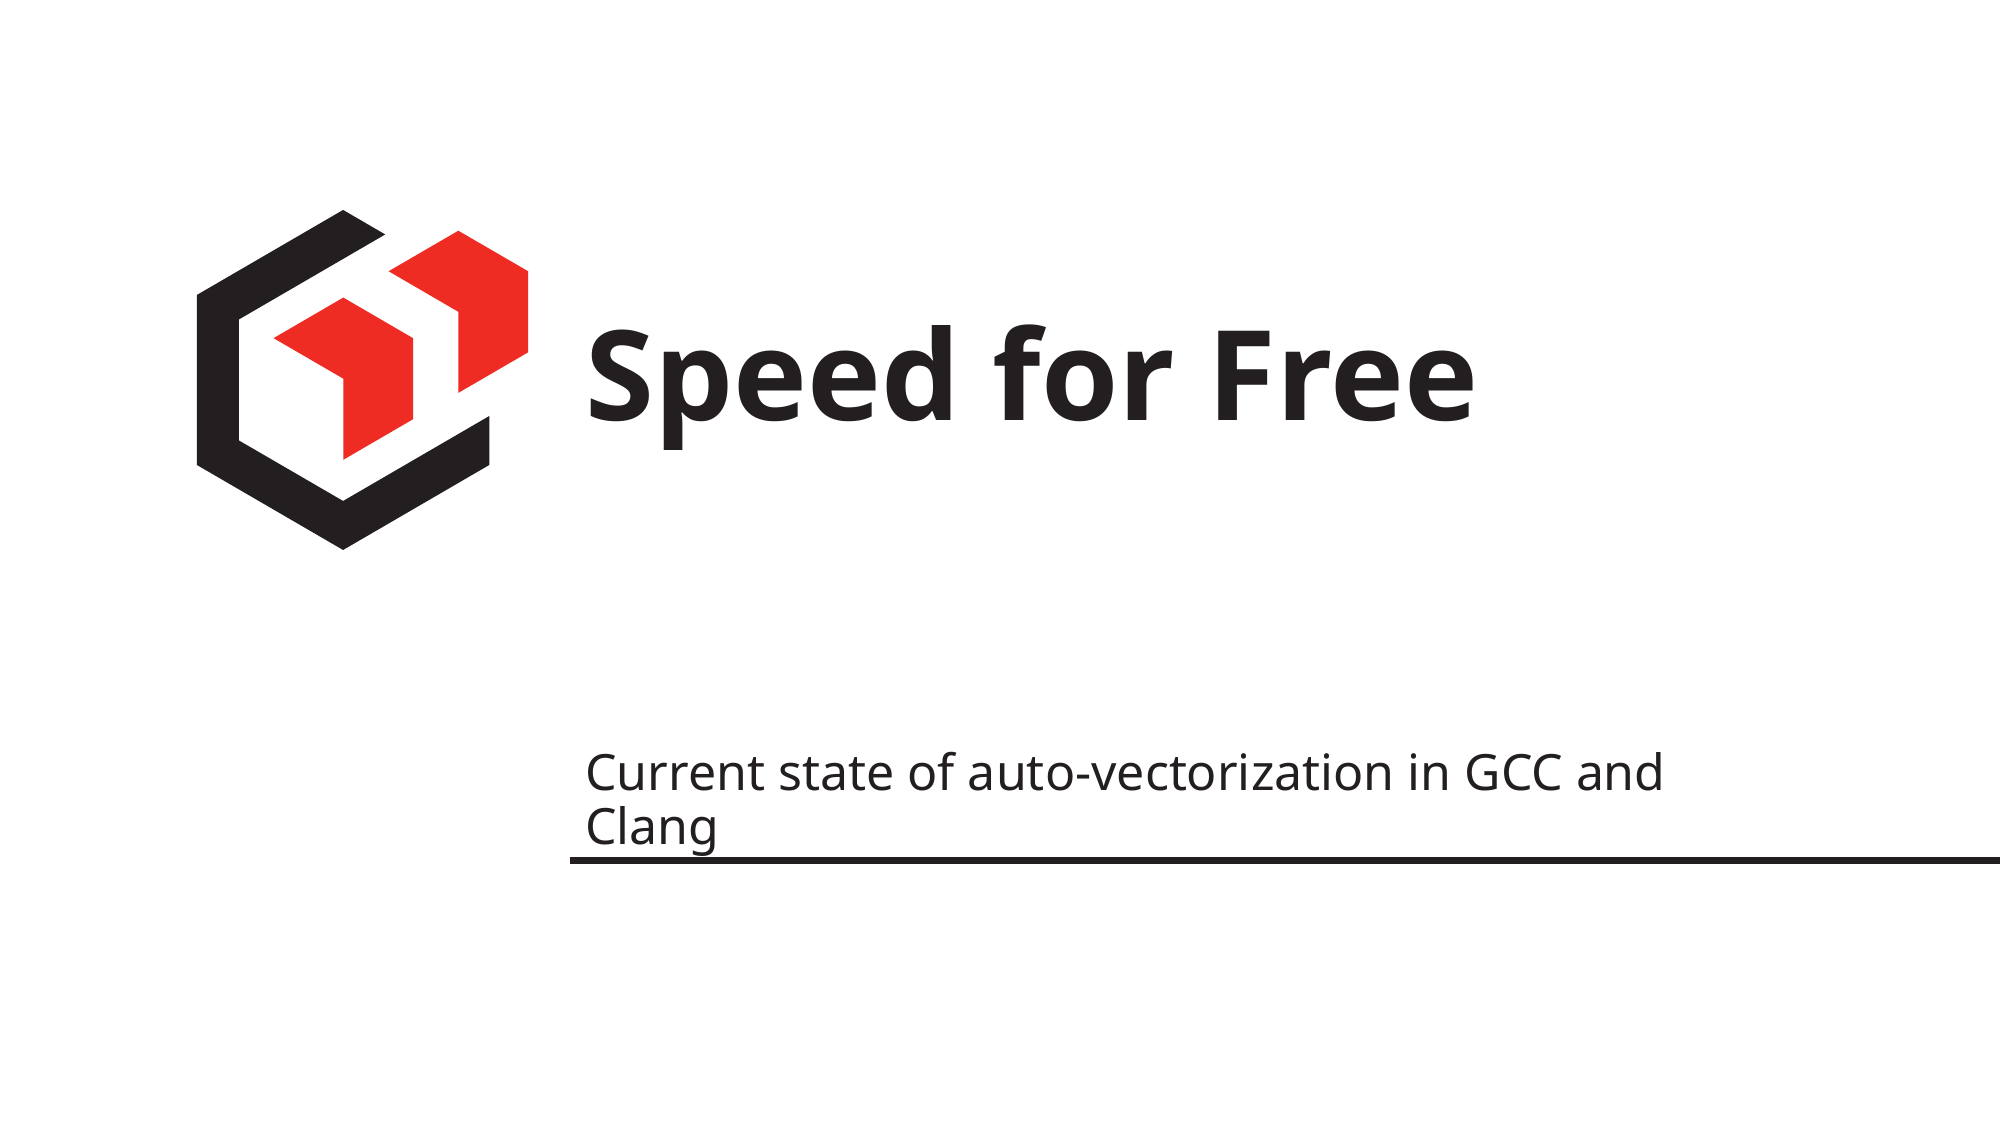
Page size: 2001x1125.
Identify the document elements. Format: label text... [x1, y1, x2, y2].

subtitle Current state of auto-vectorization in GCC and Clang [570, 590, 1801, 863]
title Speed for Free [570, 184, 1870, 576]
